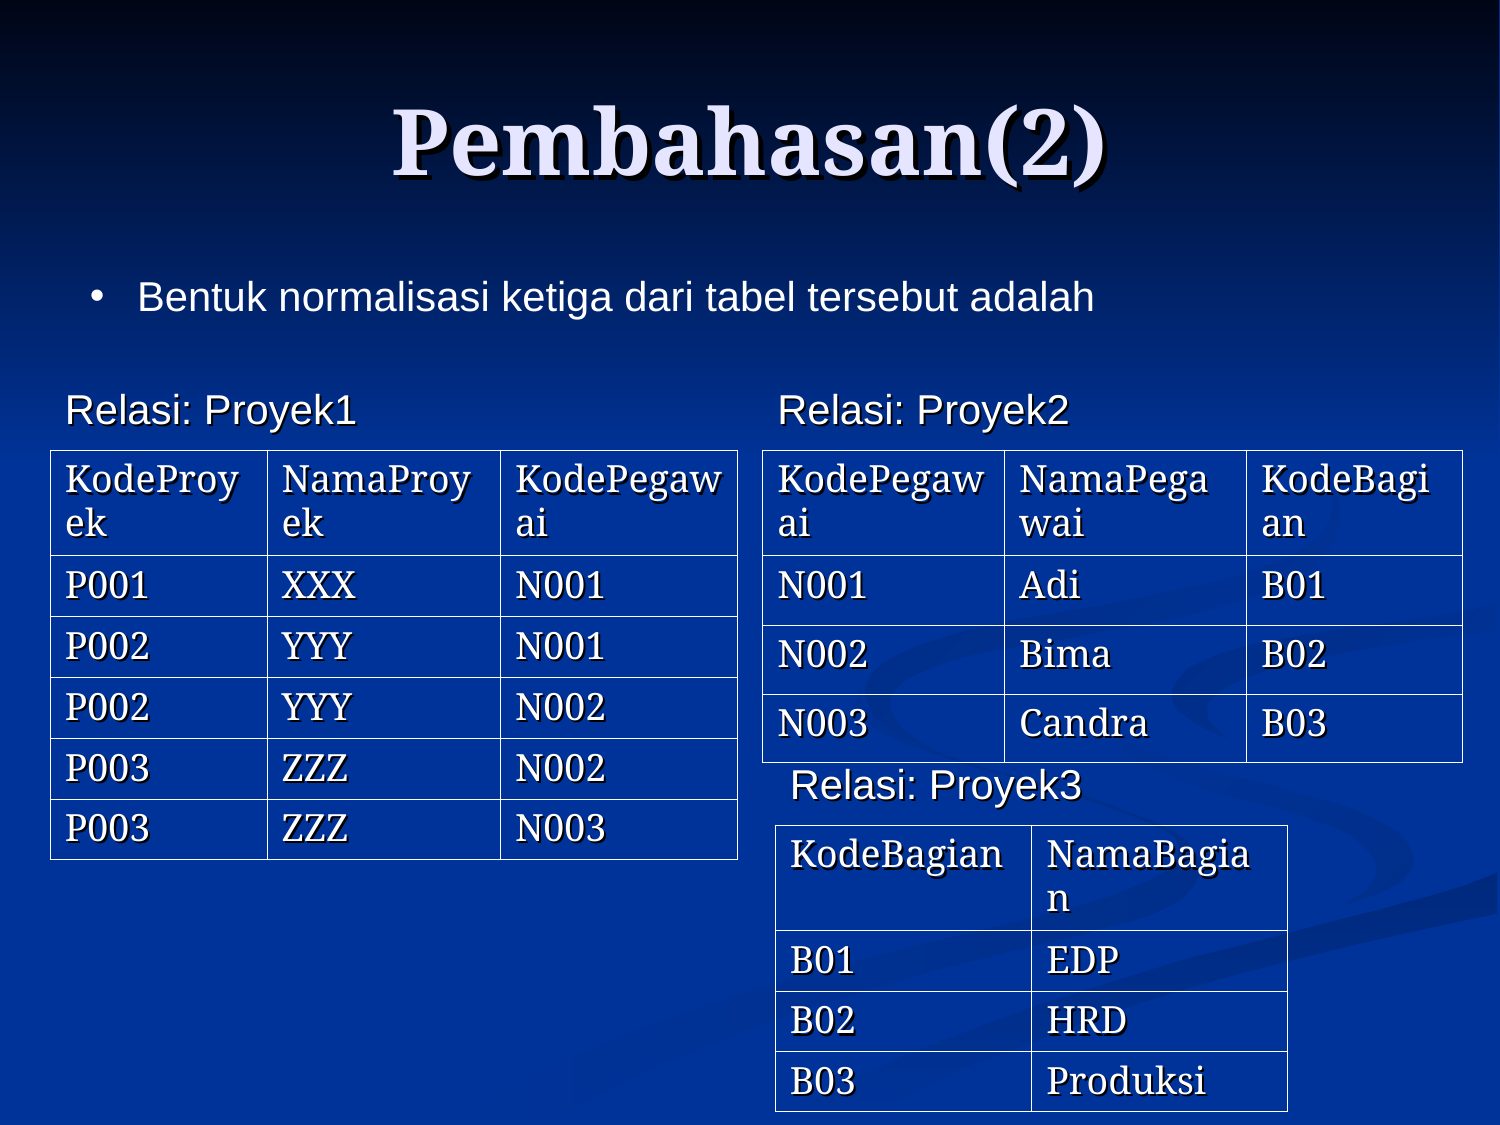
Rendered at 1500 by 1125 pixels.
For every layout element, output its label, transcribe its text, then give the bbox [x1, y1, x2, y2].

table_cell B02 [776, 992, 1031, 1051]
table_header NamaPegawai [1005, 451, 1246, 555]
table_cell B03 [1247, 695, 1462, 762]
table_cell ZZZ [268, 739, 500, 799]
table_cell Bima [1005, 626, 1246, 694]
table_cell YYY [268, 678, 500, 738]
table_cell P003 [51, 739, 267, 799]
table_cell B01 [1247, 556, 1462, 625]
table_cell P003 [51, 800, 267, 859]
text_box Bentuk normalisasi ketiga dari tabel tersebut adalah [75, 262, 1276, 328]
table_cell HRD [1032, 992, 1287, 1051]
table_cell N001 [501, 617, 737, 677]
table_header KodeBagian [776, 826, 1031, 930]
table_header KodePegawai [501, 451, 737, 555]
table_cell N002 [763, 626, 1004, 694]
table_cell N001 [763, 556, 1004, 625]
table_cell P002 [51, 617, 267, 677]
text_box Relasi: Proyek2 [762, 375, 1238, 451]
table_cell N001 [501, 556, 737, 616]
table_cell B03 [776, 1052, 1031, 1111]
table_cell EDP [1032, 931, 1287, 991]
table_cell Produksi [1032, 1052, 1287, 1111]
table_cell B01 [776, 931, 1031, 991]
table_cell P002 [51, 678, 267, 738]
table_cell N003 [501, 800, 737, 859]
table_header KodePegawai [763, 451, 1004, 555]
text_box Relasi: Proyek3 [774, 750, 1251, 825]
table_cell ZZZ [268, 800, 500, 859]
table_cell N003 [763, 695, 1004, 762]
table_cell Adi [1005, 556, 1246, 625]
table_header NamaBagian [1032, 826, 1287, 930]
table_cell YYY [268, 617, 500, 677]
table_cell N002 [501, 739, 737, 799]
table_cell P001 [51, 556, 267, 616]
table_cell N002 [501, 678, 737, 738]
table_header KodeBagian [1247, 451, 1462, 555]
table_cell Candra [1005, 695, 1246, 750]
table_header NamaProyek [268, 451, 500, 555]
table_cell XXX [268, 556, 500, 616]
table_cell B02 [1247, 626, 1462, 694]
table_header KodeProyek [51, 451, 267, 555]
text_box Relasi: Proyek1 [49, 375, 525, 451]
title Pembahasan(2) [75, 45, 1426, 233]
